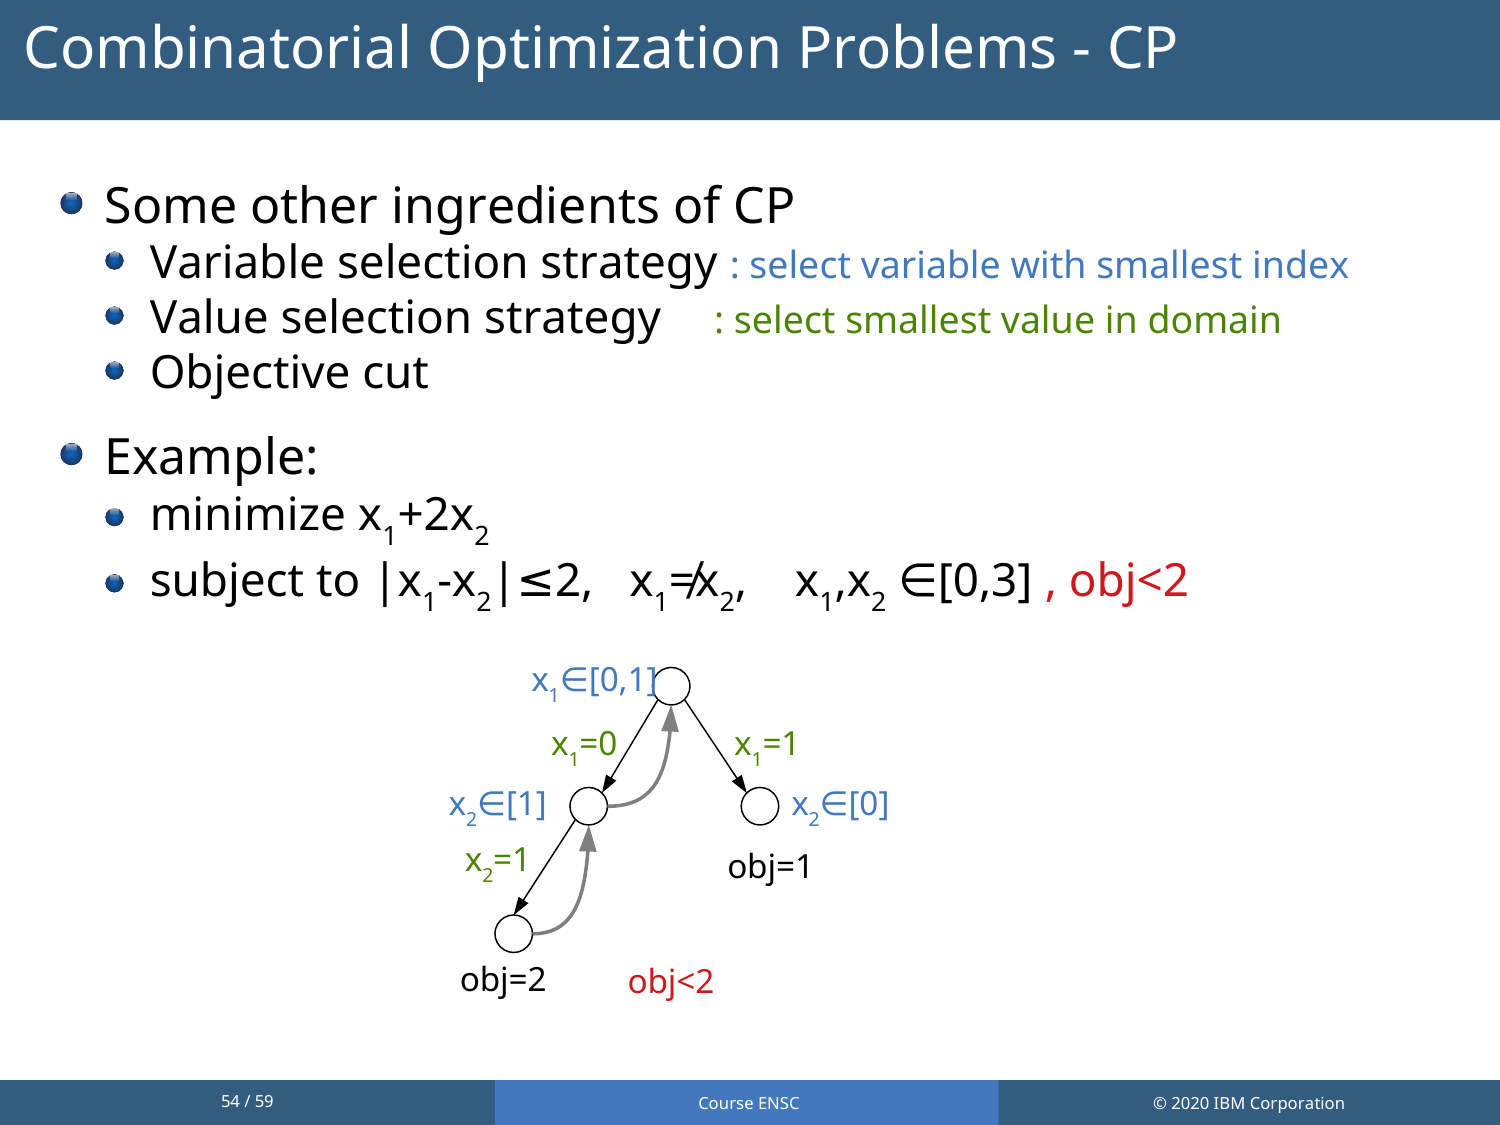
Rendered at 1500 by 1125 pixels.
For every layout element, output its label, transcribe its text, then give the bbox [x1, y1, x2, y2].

text_box x1=1 [719, 715, 827, 785]
text_box x2∈[1] [433, 774, 629, 838]
text_box obj=1 [712, 837, 858, 893]
text_box x1∈[0,1] [516, 650, 712, 714]
list Some other ingredients of CP Variable selection strategy : select variable with smallest index Value selection strategy : select smallest value in domain Objective cut Example: minimize x1+2x2 subject to |x1-x2|≤2, x1≠x2, x1,x2 ∈[0,3] , obj<2 [45, 165, 1441, 1036]
text_box obj=2 [445, 950, 590, 1006]
text_box obj<2 [612, 952, 758, 1008]
text_box x2∈[0] [776, 775, 972, 838]
text_box x1=0 [536, 715, 644, 785]
text_box x2=1 [450, 831, 558, 901]
text_box [494, 915, 533, 950]
text_box [741, 787, 776, 826]
title Combinatorial Optimization Problems - CP [0, 0, 1500, 121]
